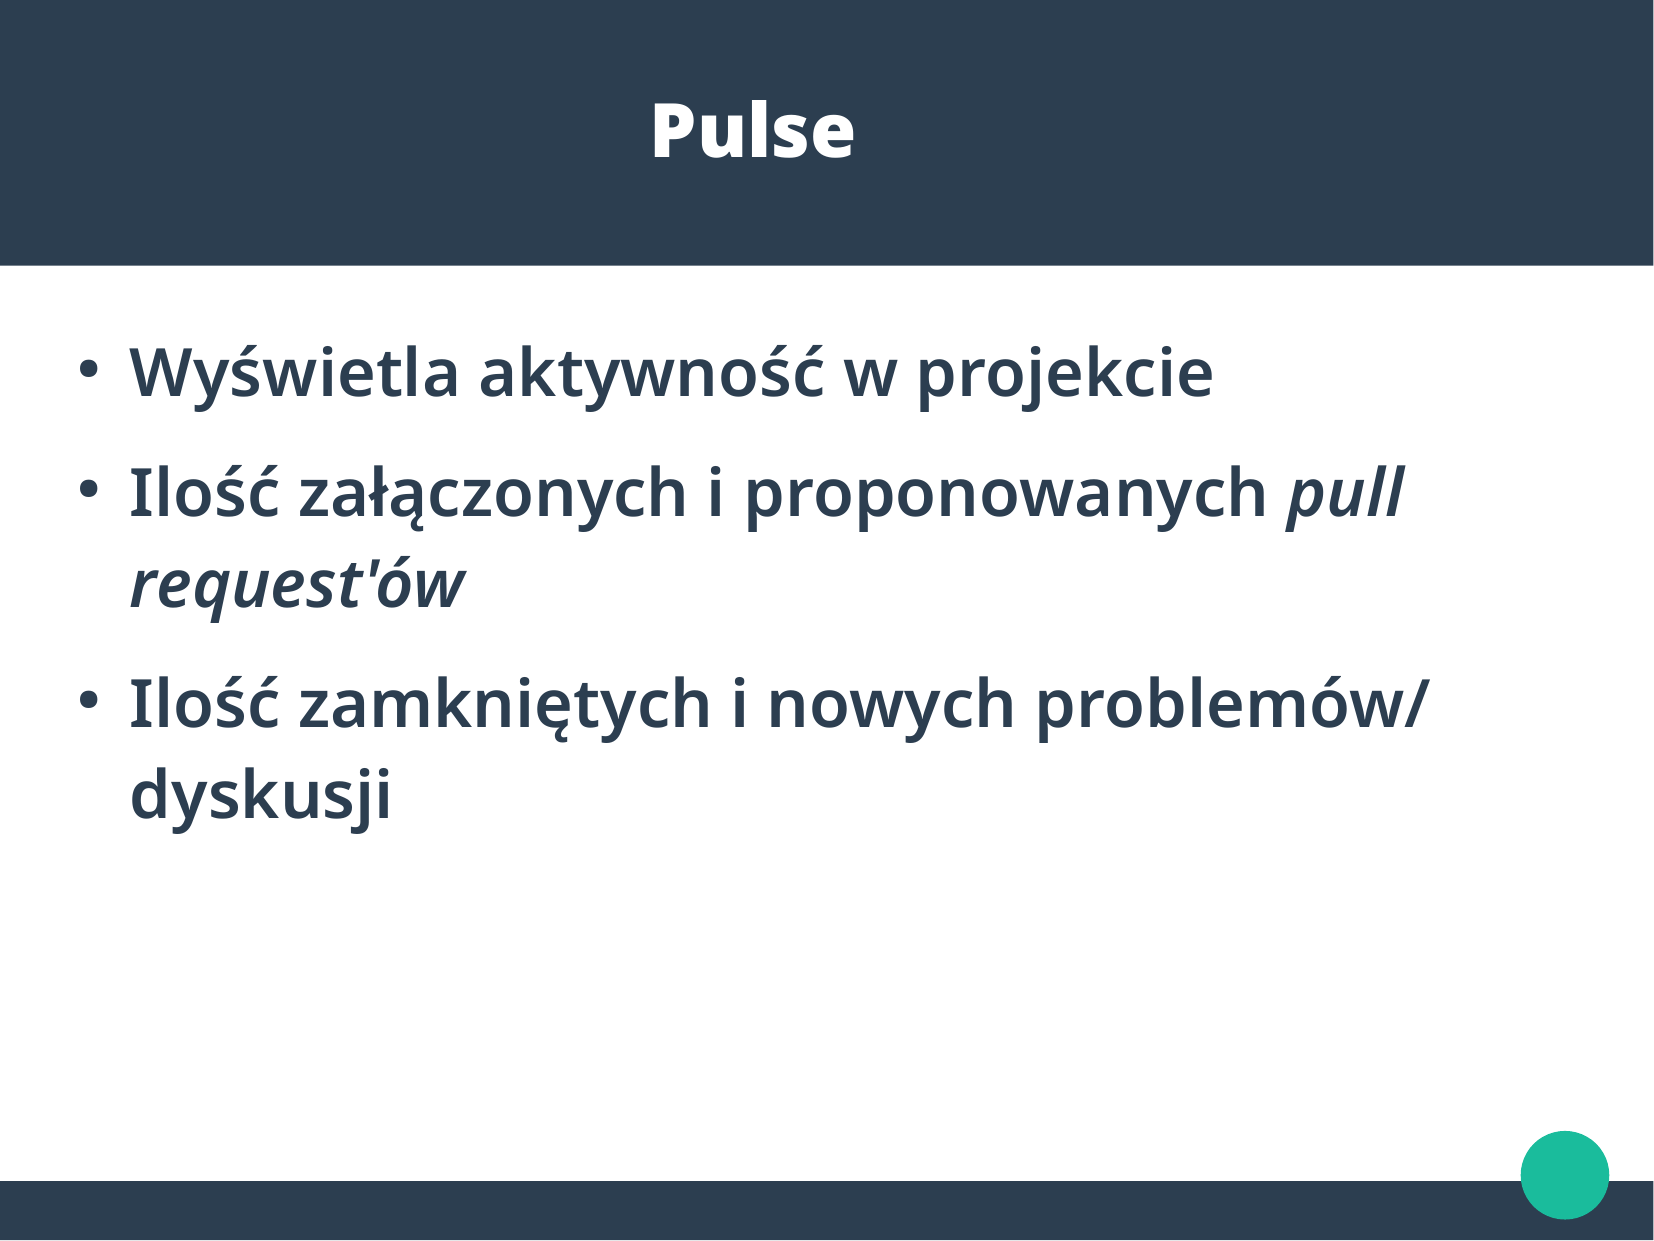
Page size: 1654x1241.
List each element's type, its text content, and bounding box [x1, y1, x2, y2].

title Pulse [59, 49, 1595, 207]
list Wyświetla aktywność w projekcie Ilość załączonych i proponowanych pull request'ów Ilość zamkniętych i nowych problemów/ dyskusji [59, 324, 1595, 1152]
